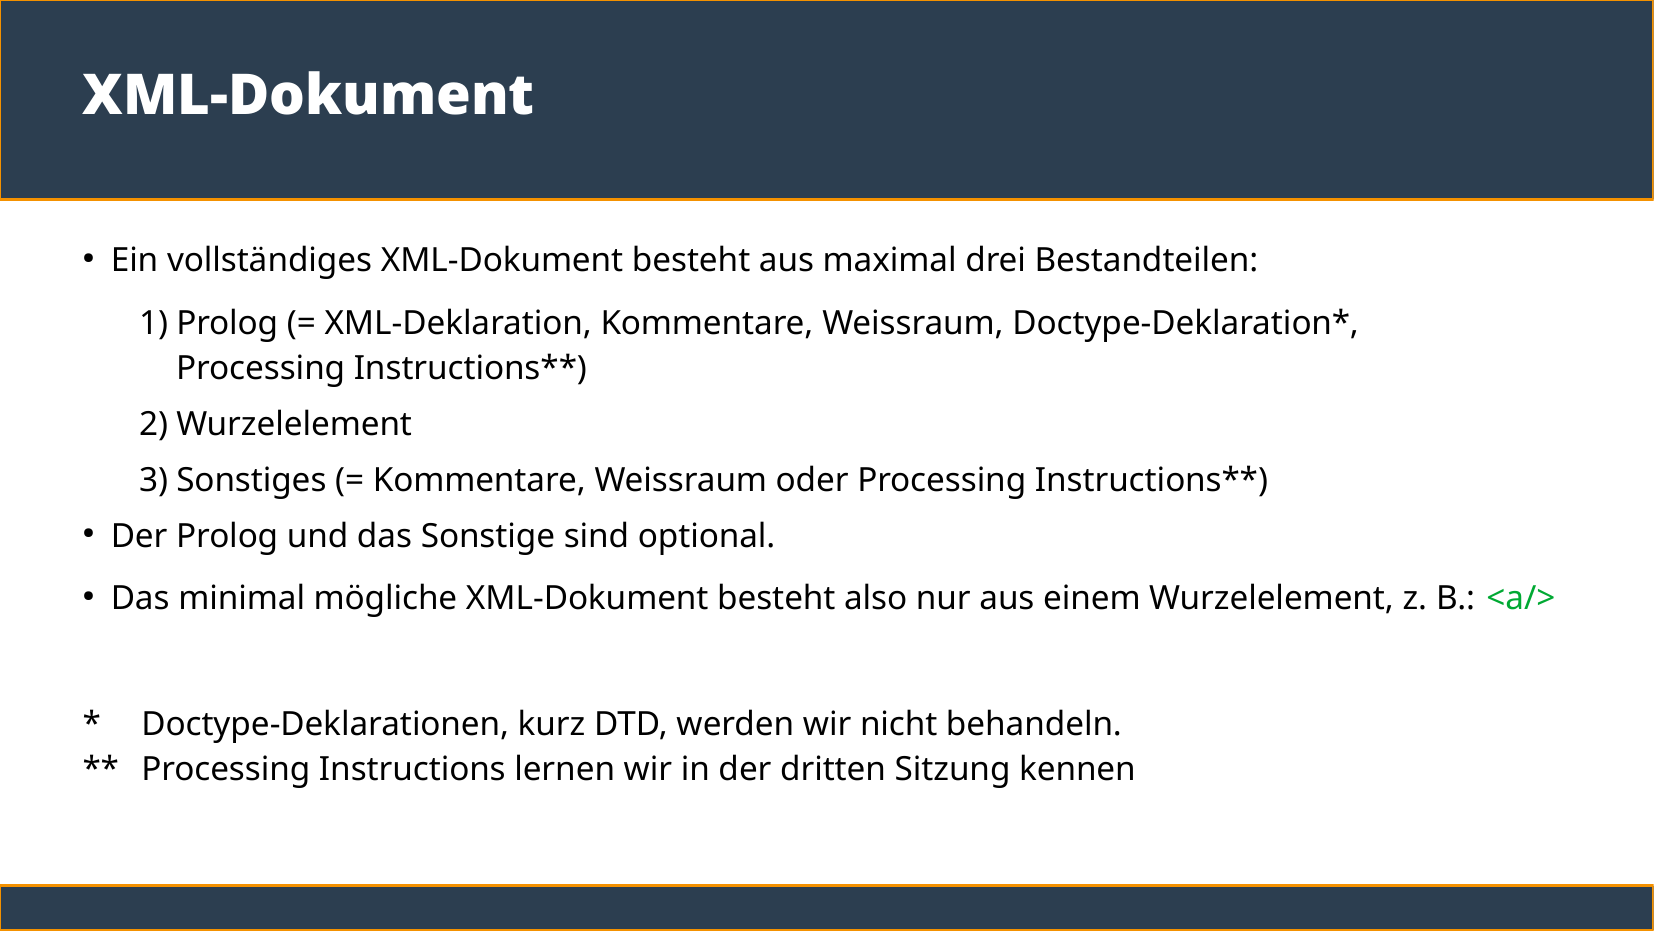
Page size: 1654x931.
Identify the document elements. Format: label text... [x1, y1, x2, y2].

list Ein vollständiges XML-Dokument besteht aus maximal drei Bestandteilen: Prolog (= XML-Deklaration, Kommentare, Weissraum, Doctype-Deklaration*, Processing Instructions**) Wurzelelement Sonstiges (= Kommentare, Weissraum oder Processing Instructions**) Der Prolog und das Sonstige sind optional. Das minimal mögliche XML-Dokument besteht also nur aus einem Wurzelelement, z. B.: <a/> * Doctype-Deklarationen, kurz DTD, werden wir nicht behandeln. ** Processing Instructions lernen wir in der dritten Sitzung kennen [82, 236, 1563, 827]
title XML-Dokument [82, 14, 1571, 171]
